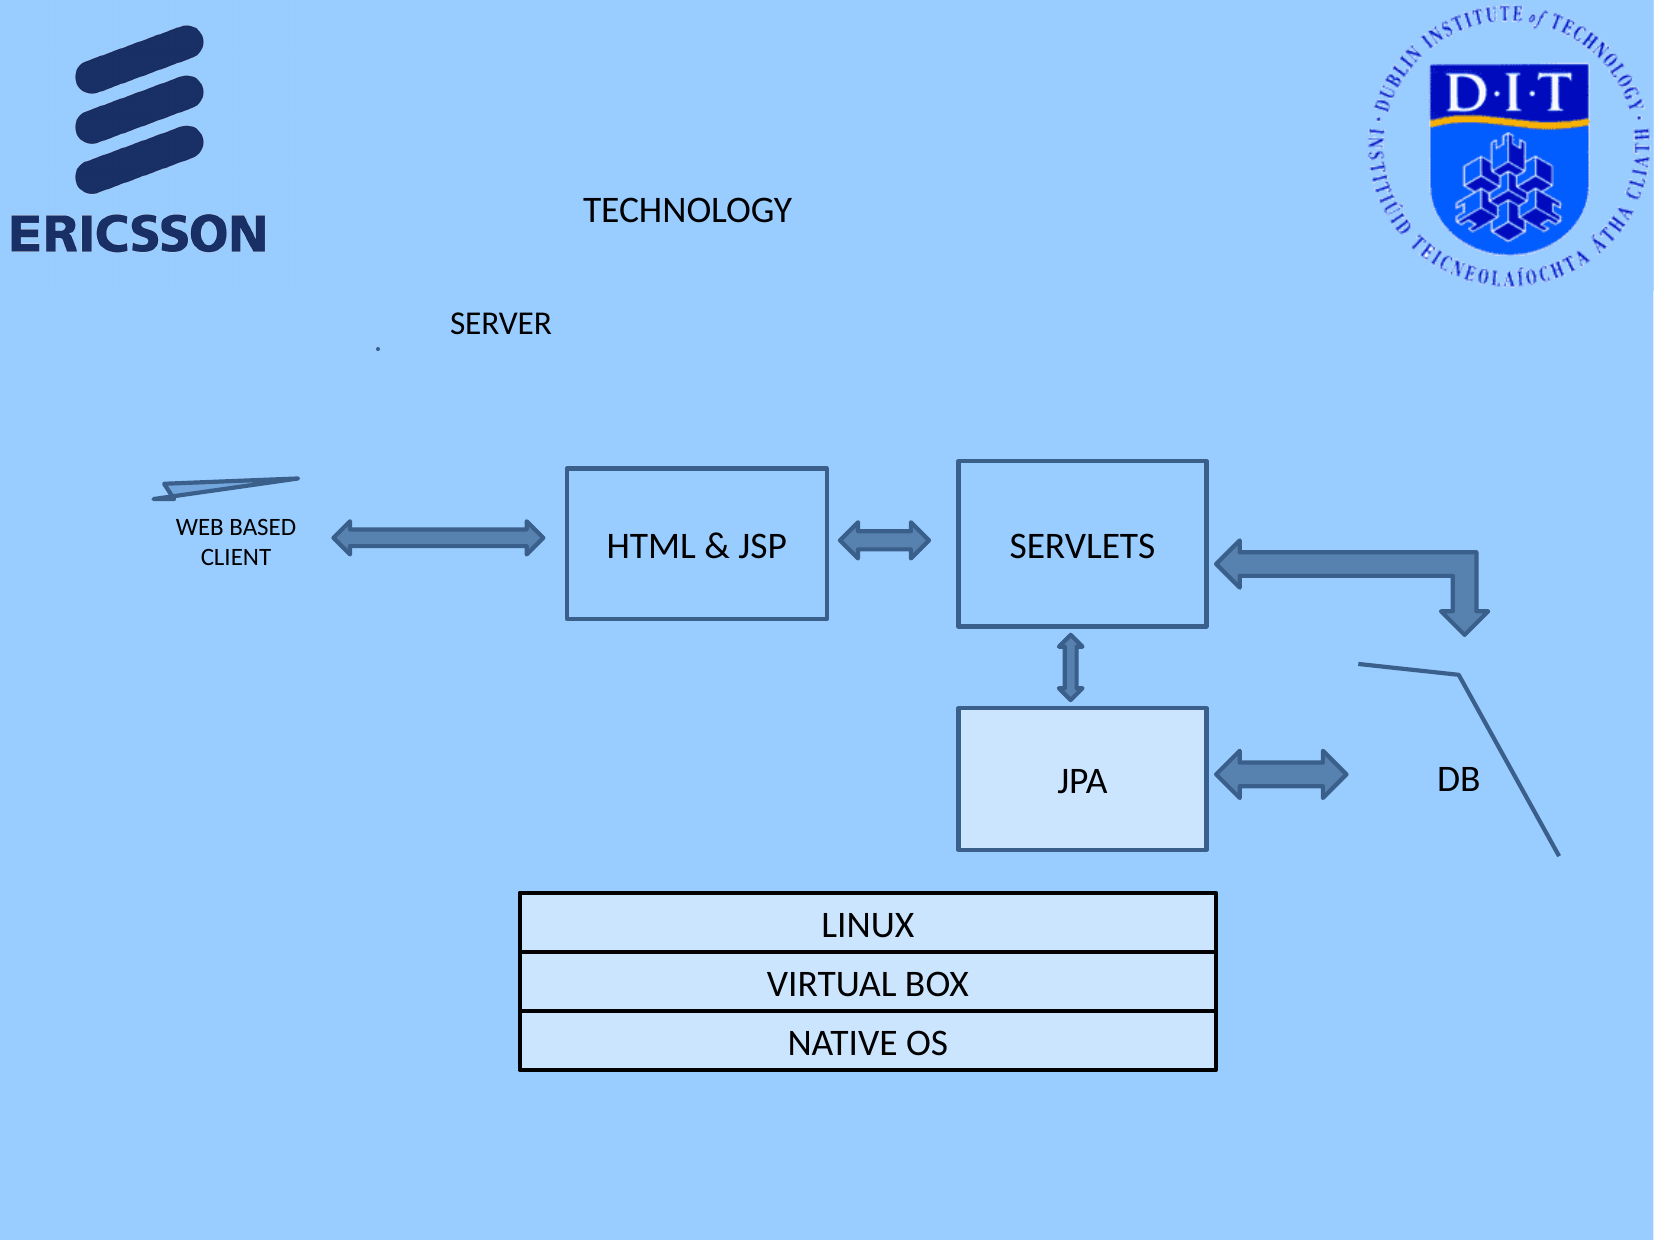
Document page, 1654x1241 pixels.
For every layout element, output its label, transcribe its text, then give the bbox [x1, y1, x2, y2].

text_box [839, 522, 929, 559]
text_box [1216, 750, 1347, 799]
text_box NATIVE OS [519, 1011, 1217, 1070]
text_box [1216, 540, 1489, 635]
text_box TECHNOLOGY [568, 177, 808, 237]
text_box SERVLETS [958, 461, 1207, 627]
text_box WEB BASED CLIENT [153, 478, 299, 500]
text_box SERVER [435, 293, 567, 349]
picture [1364, 0, 1654, 291]
text_box [333, 521, 544, 555]
text_box [1058, 634, 1083, 701]
text_box JPA [958, 708, 1207, 850]
text_box VIRTUAL BOX [519, 952, 1217, 1011]
text_box HTML & JSP [566, 468, 827, 620]
picture [0, 0, 296, 296]
text_box LINUX [519, 892, 1217, 952]
